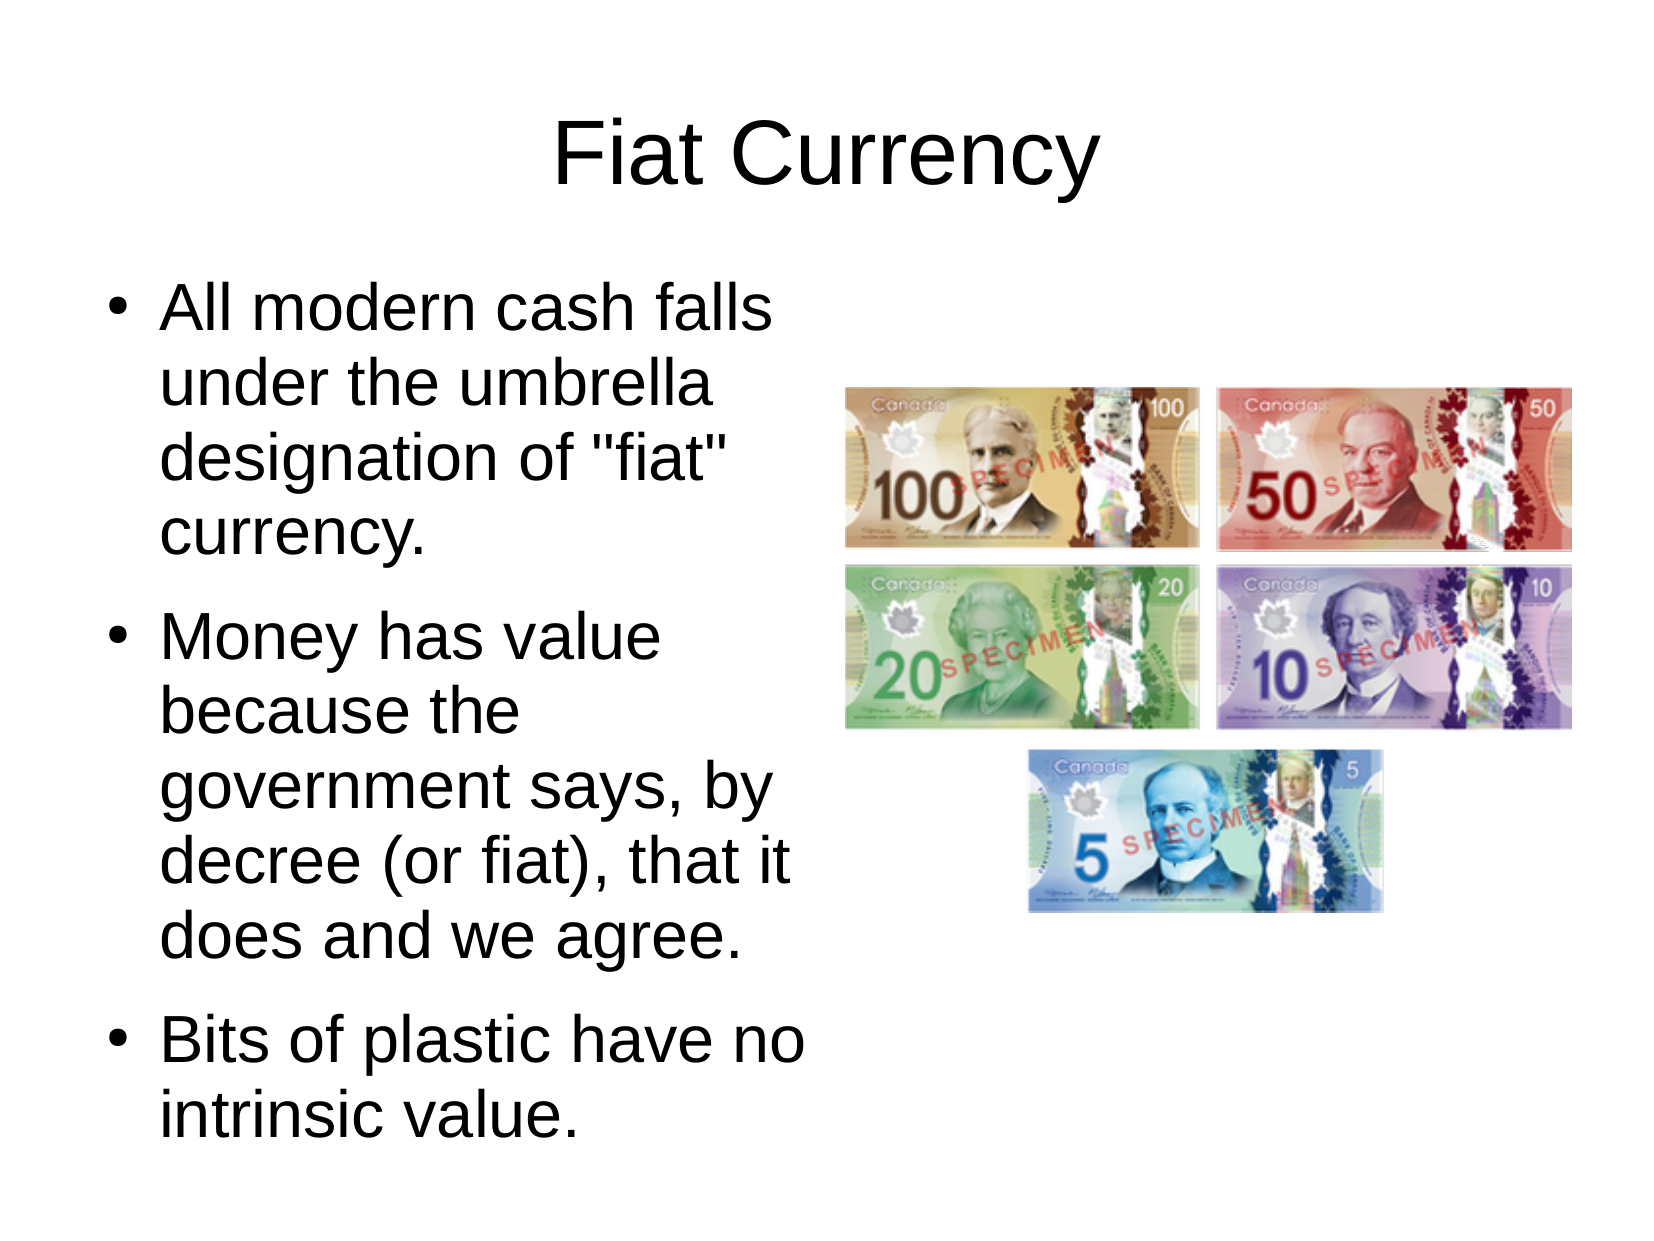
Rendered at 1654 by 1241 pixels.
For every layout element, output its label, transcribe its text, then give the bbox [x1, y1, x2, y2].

picture [845, 387, 1572, 913]
title Fiat Currency [82, 49, 1571, 257]
list All modern cash falls under the umbrella designation of "fiat" currency. Money has value because the government says, by decree (or fiat), that it does and we agree. Bits of plastic have no intrinsic value. [88, 270, 815, 1152]
